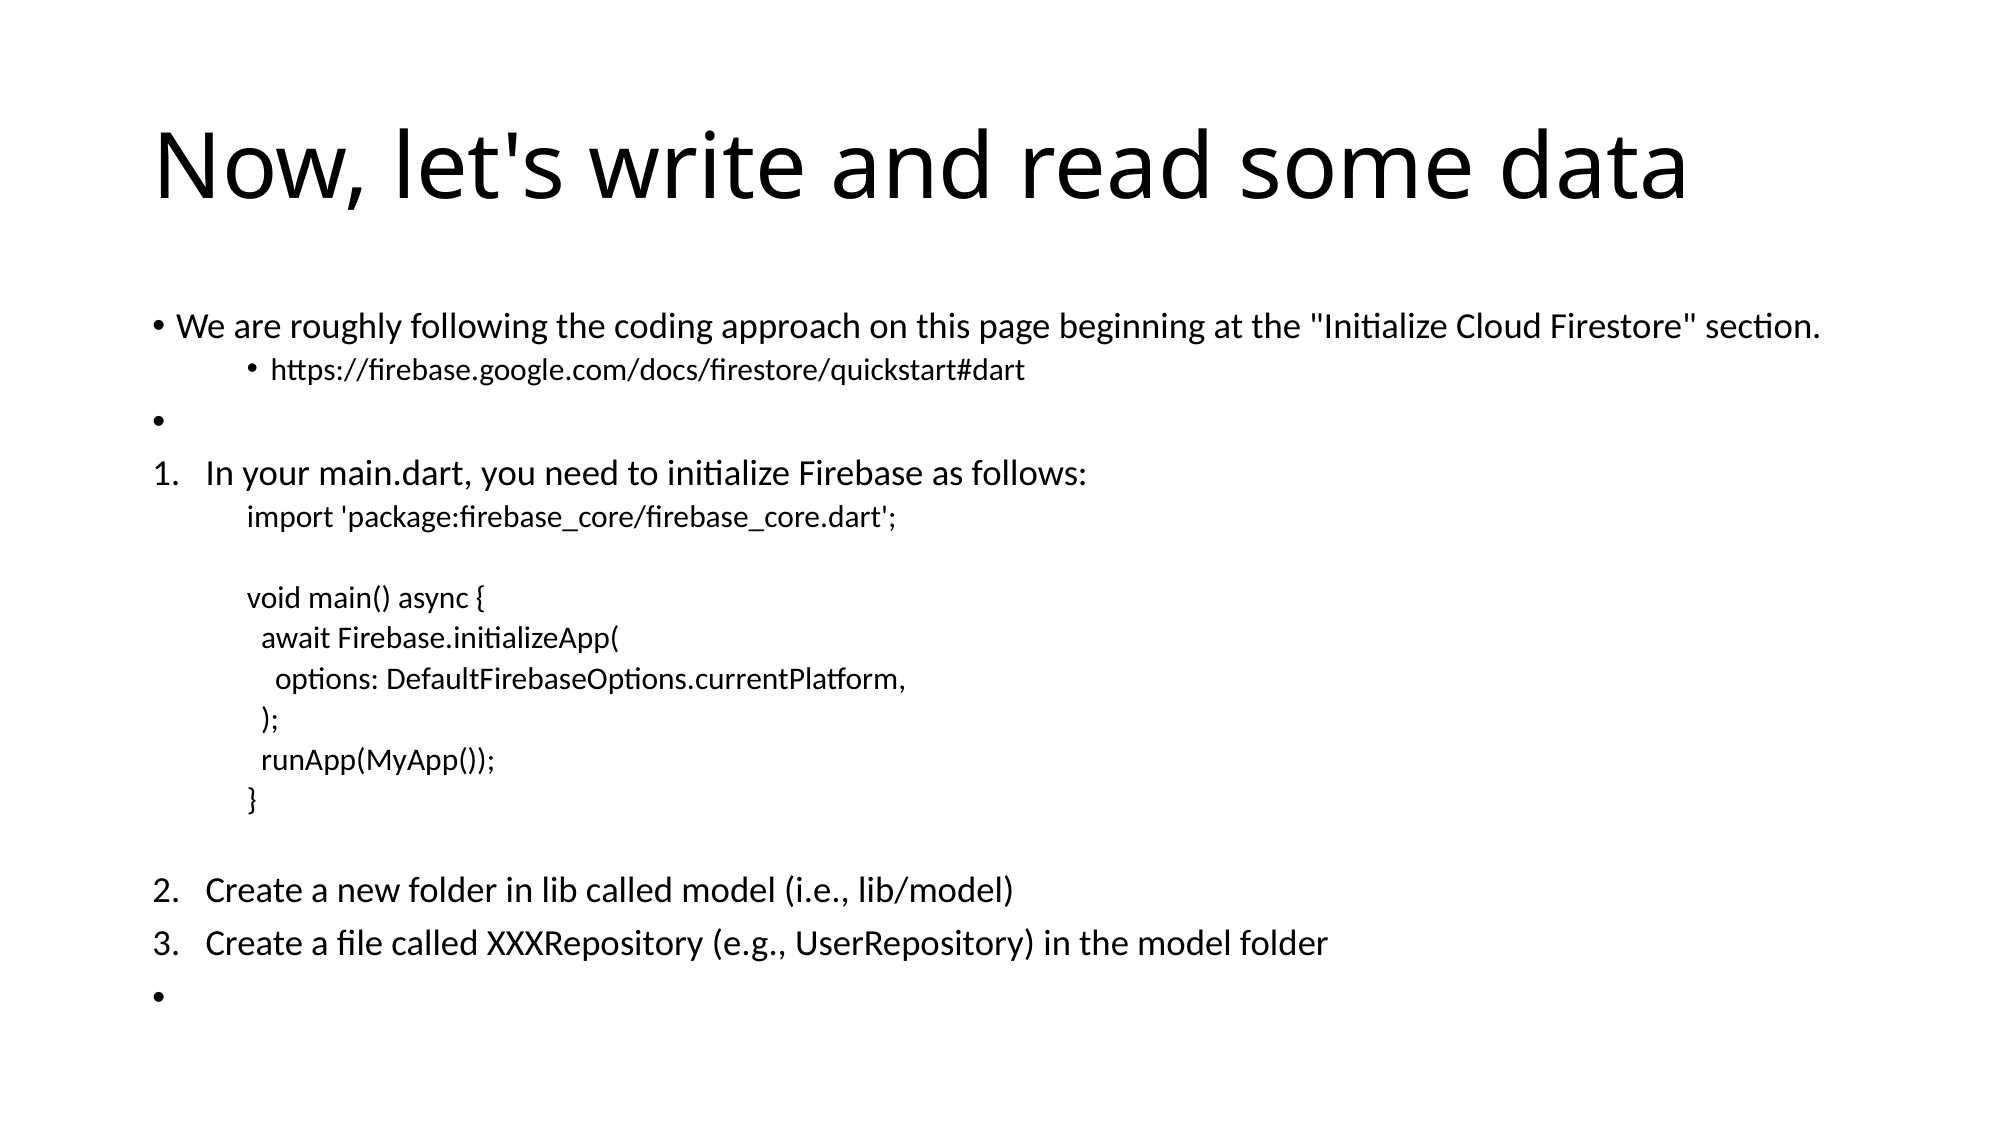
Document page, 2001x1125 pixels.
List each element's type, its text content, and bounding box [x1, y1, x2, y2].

title Now, let's write and read some data [137, 59, 1863, 278]
list We are roughly following the coding approach on this page beginning at the "Initialize Cloud Firestore" section. https://firebase.google.com/docs/firestore/quickstart#dart In your main.dart, you need to initialize Firebase as follows: import 'package:firebase_core/firebase_core.dart'; void main() async { await Firebase.initializeApp( options: DefaultFirebaseOptions.currentPlatform, ); runApp(MyApp()); } Create a new folder in lib called model (i.e., lib/model) Create a file called XXXRepository (e.g., UserRepository) in the model folder [137, 299, 1863, 1014]
